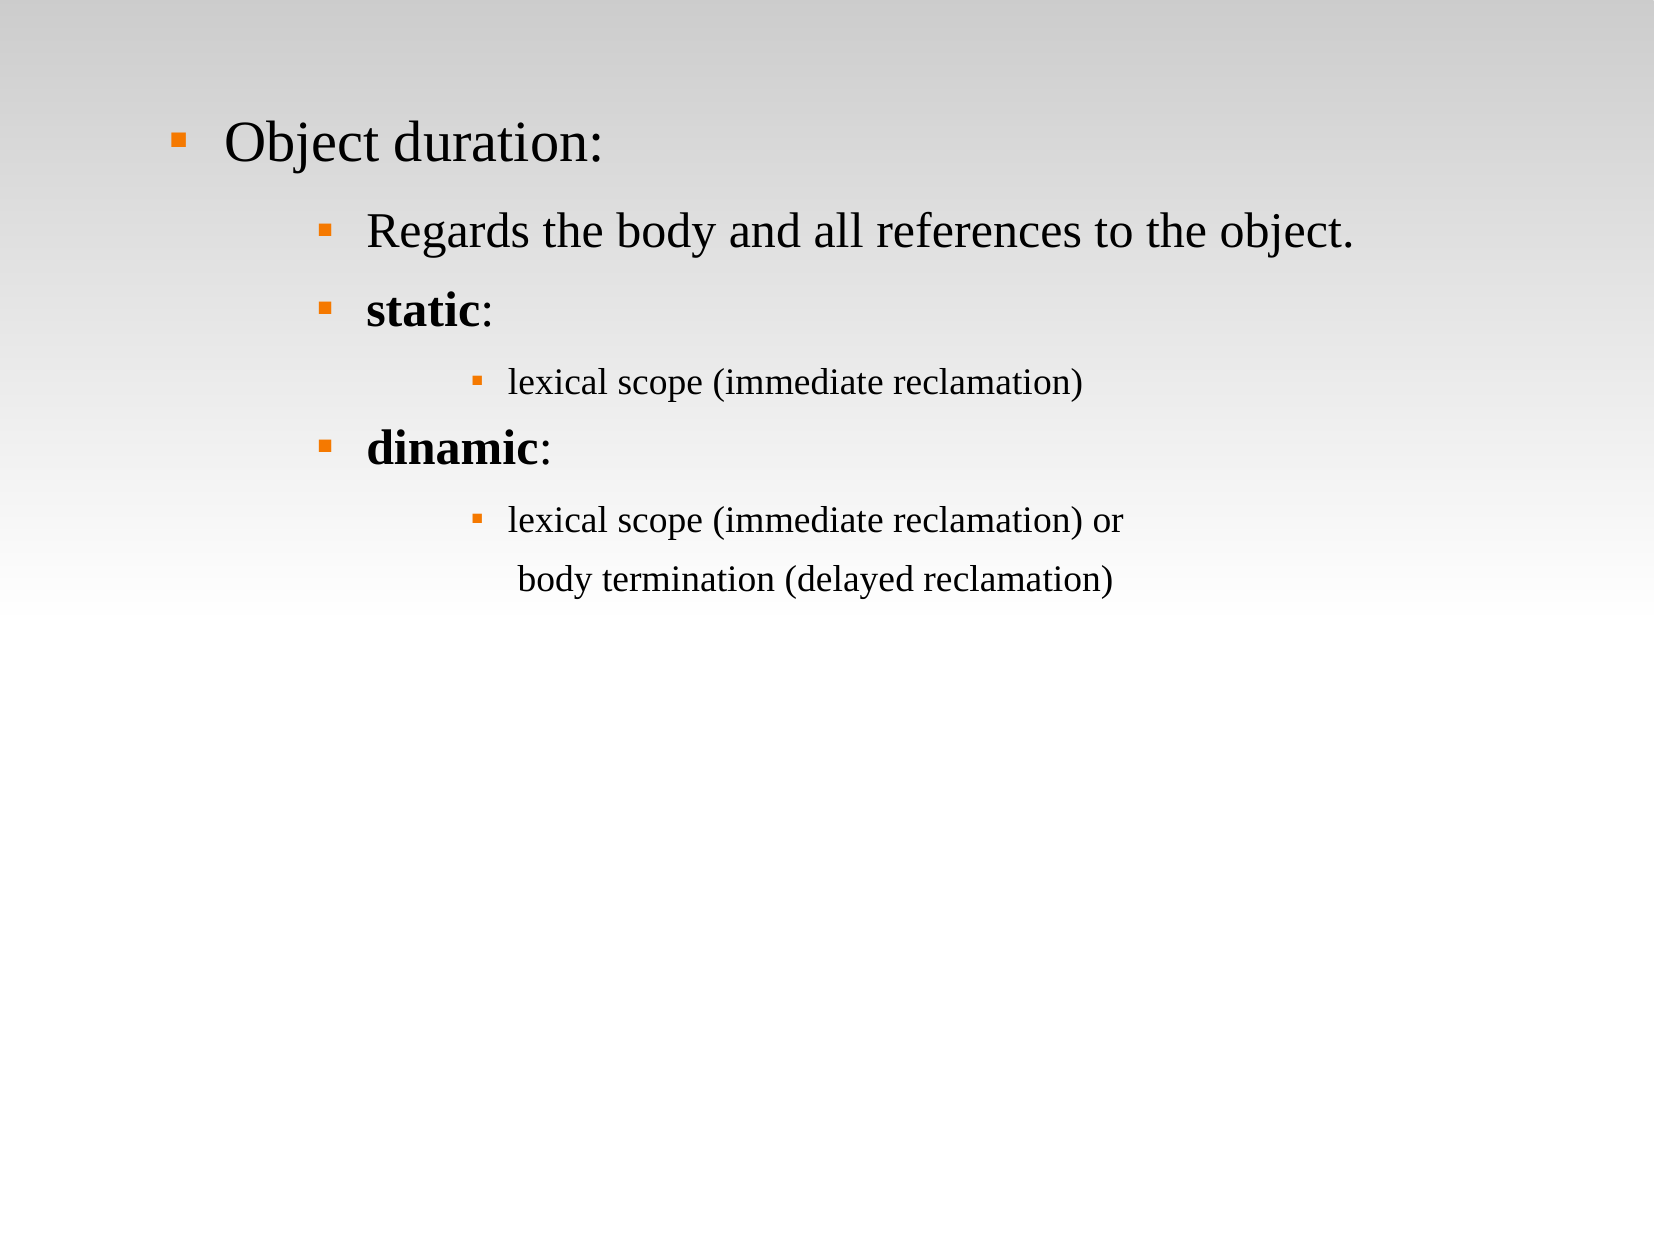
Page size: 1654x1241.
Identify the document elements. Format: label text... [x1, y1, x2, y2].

list Object duration: Regards the body and all references to the object. static: lexical scope (immediate reclamation) dinamic: lexical scope (immediate reclamation) or body termination (delayed reclamation) [82, 109, 1571, 807]
